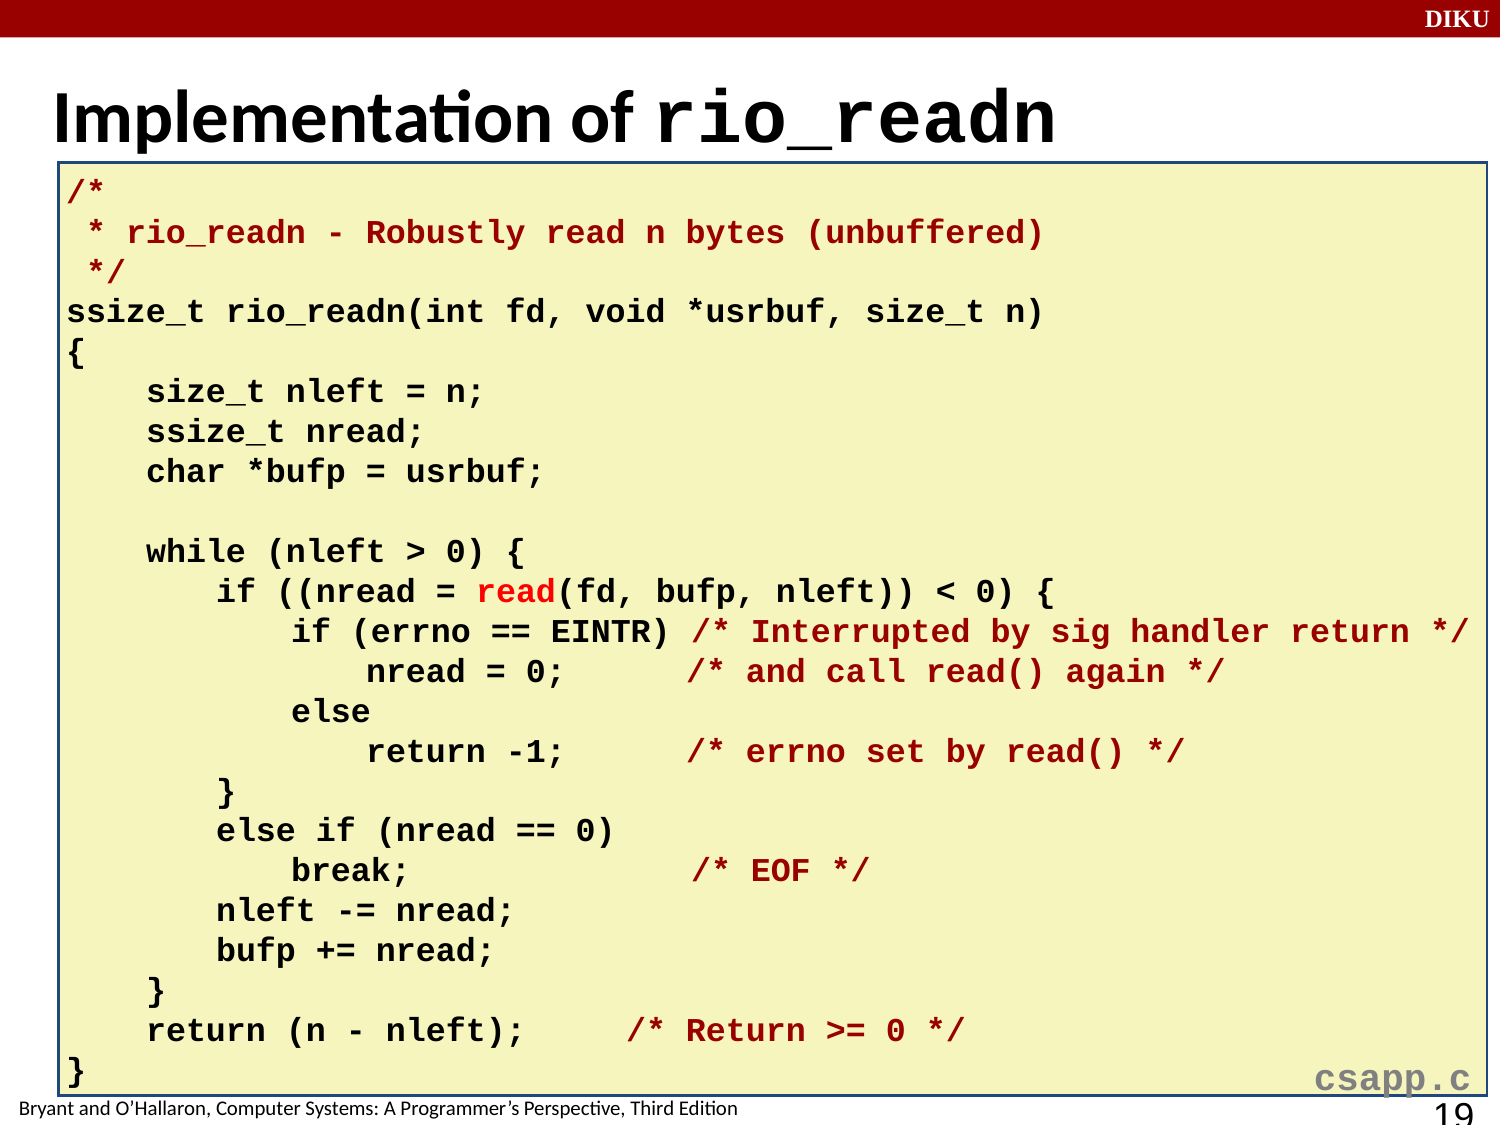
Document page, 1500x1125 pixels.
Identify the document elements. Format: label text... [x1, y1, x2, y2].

text_box csapp.c [1299, 1046, 1487, 1106]
text_box Implementation of rio_readn [37, 49, 1283, 175]
text_box /* * rio_readn - Robustly read n bytes (unbuffered) */ ssize_t rio_readn(int fd, void *usrbuf, size_t n) { size_t nleft = n; ssize_t nread; char *bufp = usrbuf; while (nleft > 0) { if ((nread = read(fd, bufp, nleft)) < 0) { if (errno == EINTR) /* Interrupted by sig handler return */ nread = 0; /* and call read() again */ else return -1; /* errno set by read() */ } else if (nread == 0) break; /* EOF */ nleft -= nread; bufp += nread; } return (n - nleft); /* Return >= 0 */ } [58, 162, 1488, 1096]
